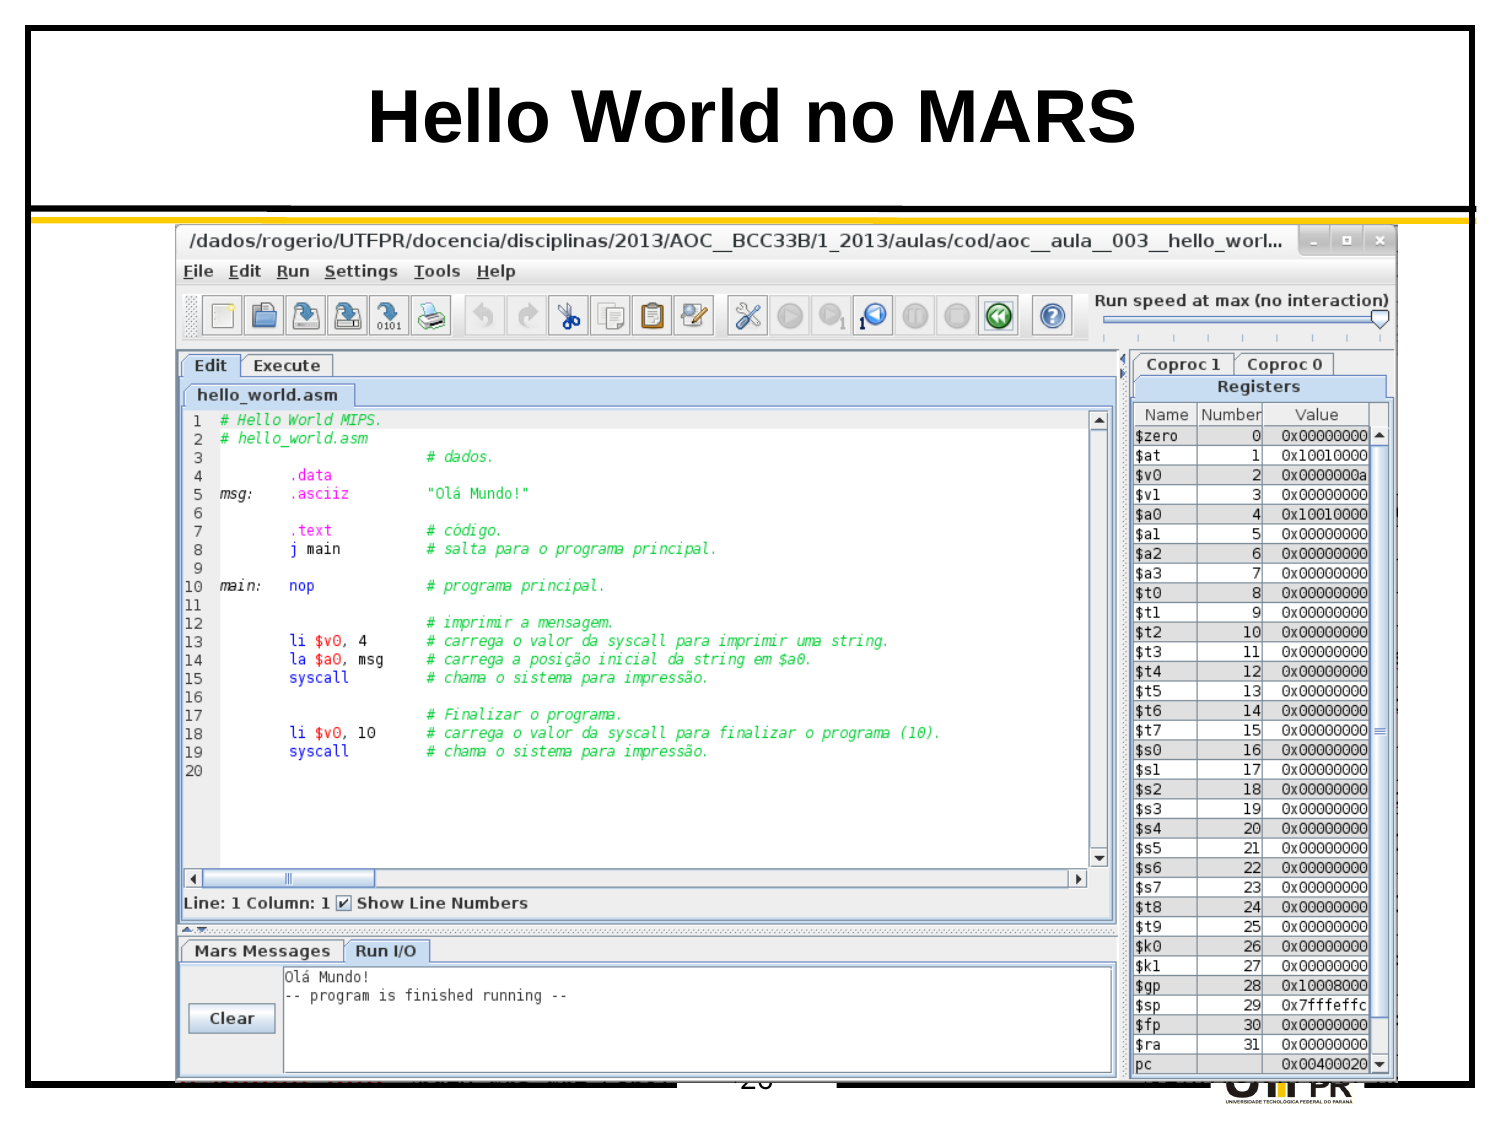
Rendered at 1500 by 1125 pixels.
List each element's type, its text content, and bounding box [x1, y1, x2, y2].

picture [175, 224, 1398, 1104]
title Hello World no MARS [29, 29, 1477, 207]
